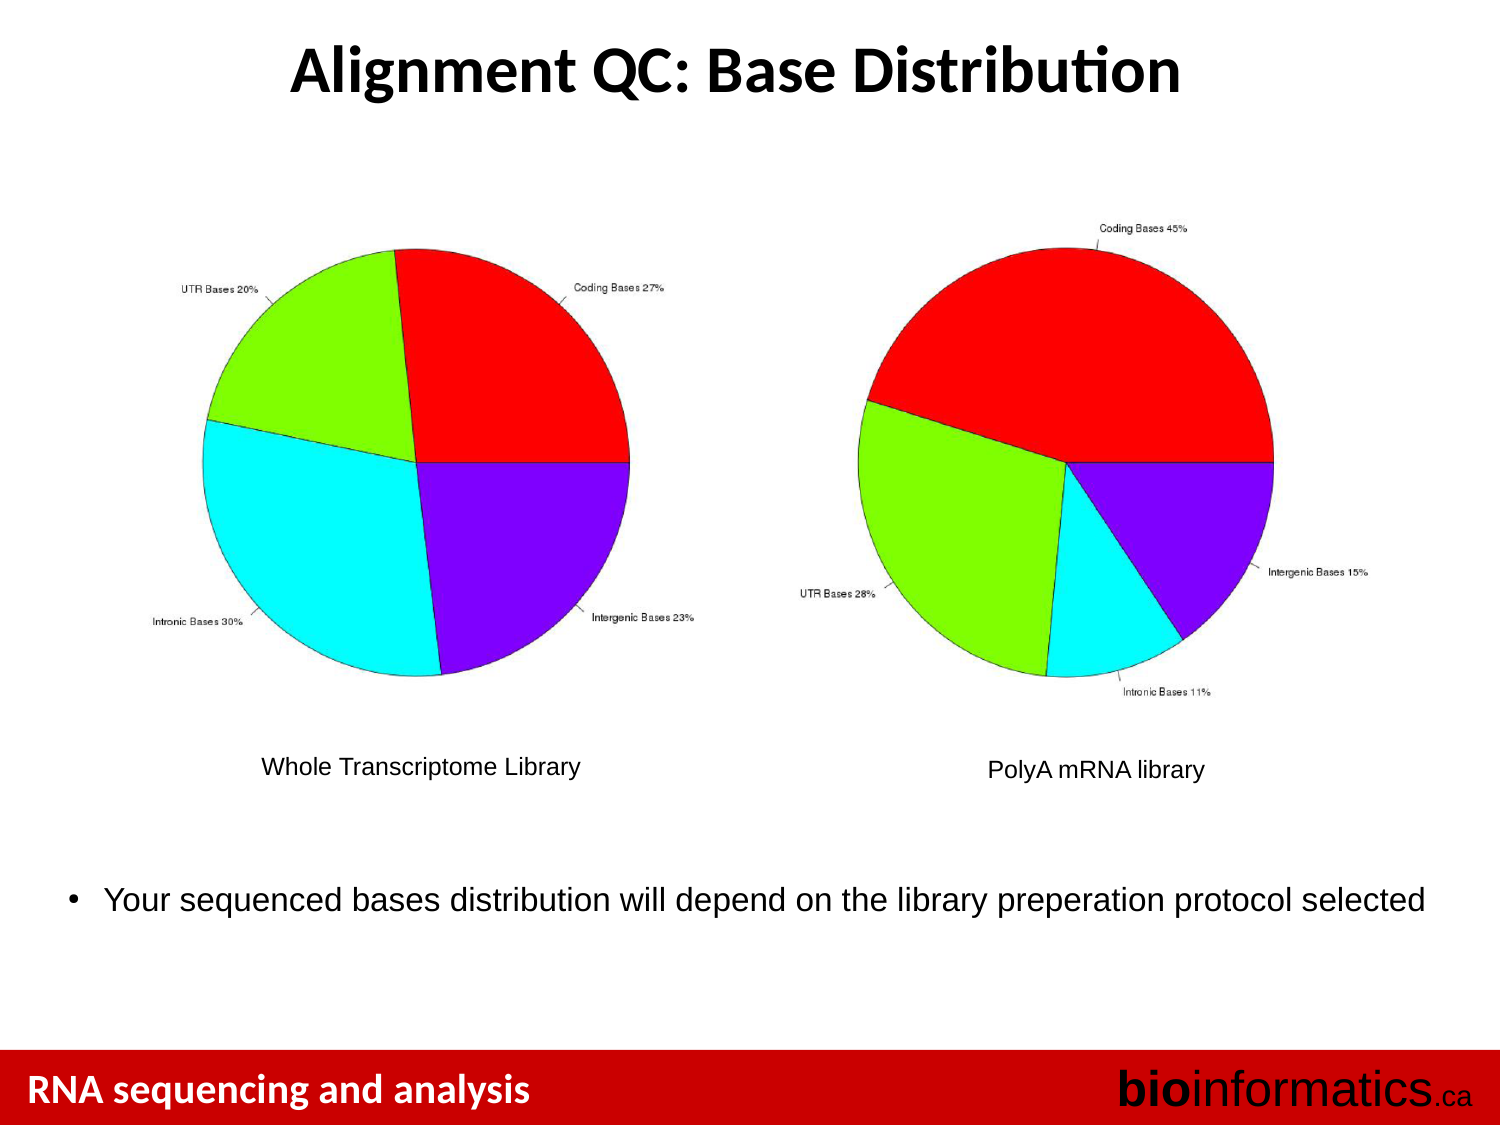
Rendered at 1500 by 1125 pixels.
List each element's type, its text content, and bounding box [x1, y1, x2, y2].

title Alignment QC: Base Distribution [11, 0, 1462, 170]
text_box Your sequenced bases distribution will depend on the library preperation protocol selected [53, 874, 1495, 1057]
text_box Whole Transcriptome Library [246, 745, 597, 789]
text_box PolyA mRNA library [972, 748, 1221, 792]
picture [106, 183, 1483, 798]
